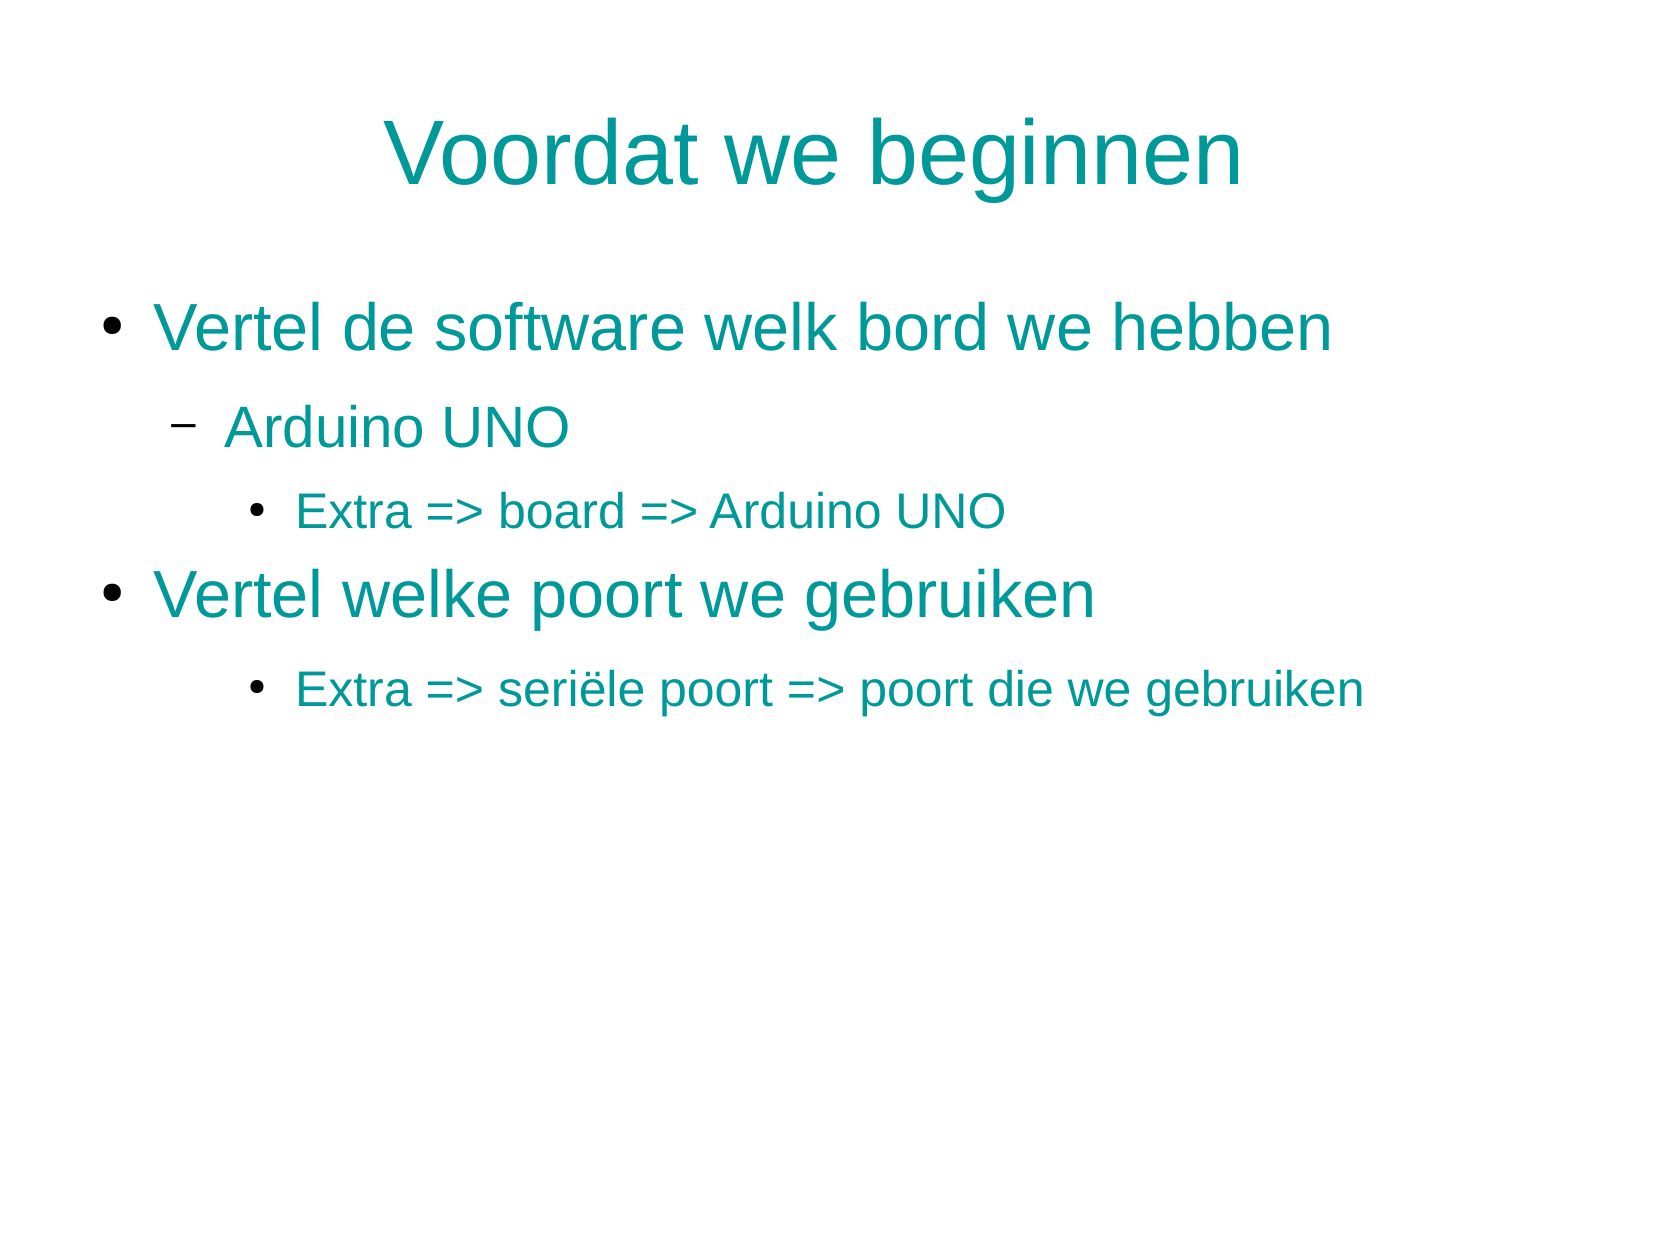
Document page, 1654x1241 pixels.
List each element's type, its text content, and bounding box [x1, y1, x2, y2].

list Vertel de software welk bord we hebben Arduino UNO Extra => board => Arduino UNO Vertel welke poort we gebruiken Extra => seriële poort => poort die we gebruiken [82, 290, 1571, 1010]
title Voordat we beginnen [82, 49, 1571, 257]
